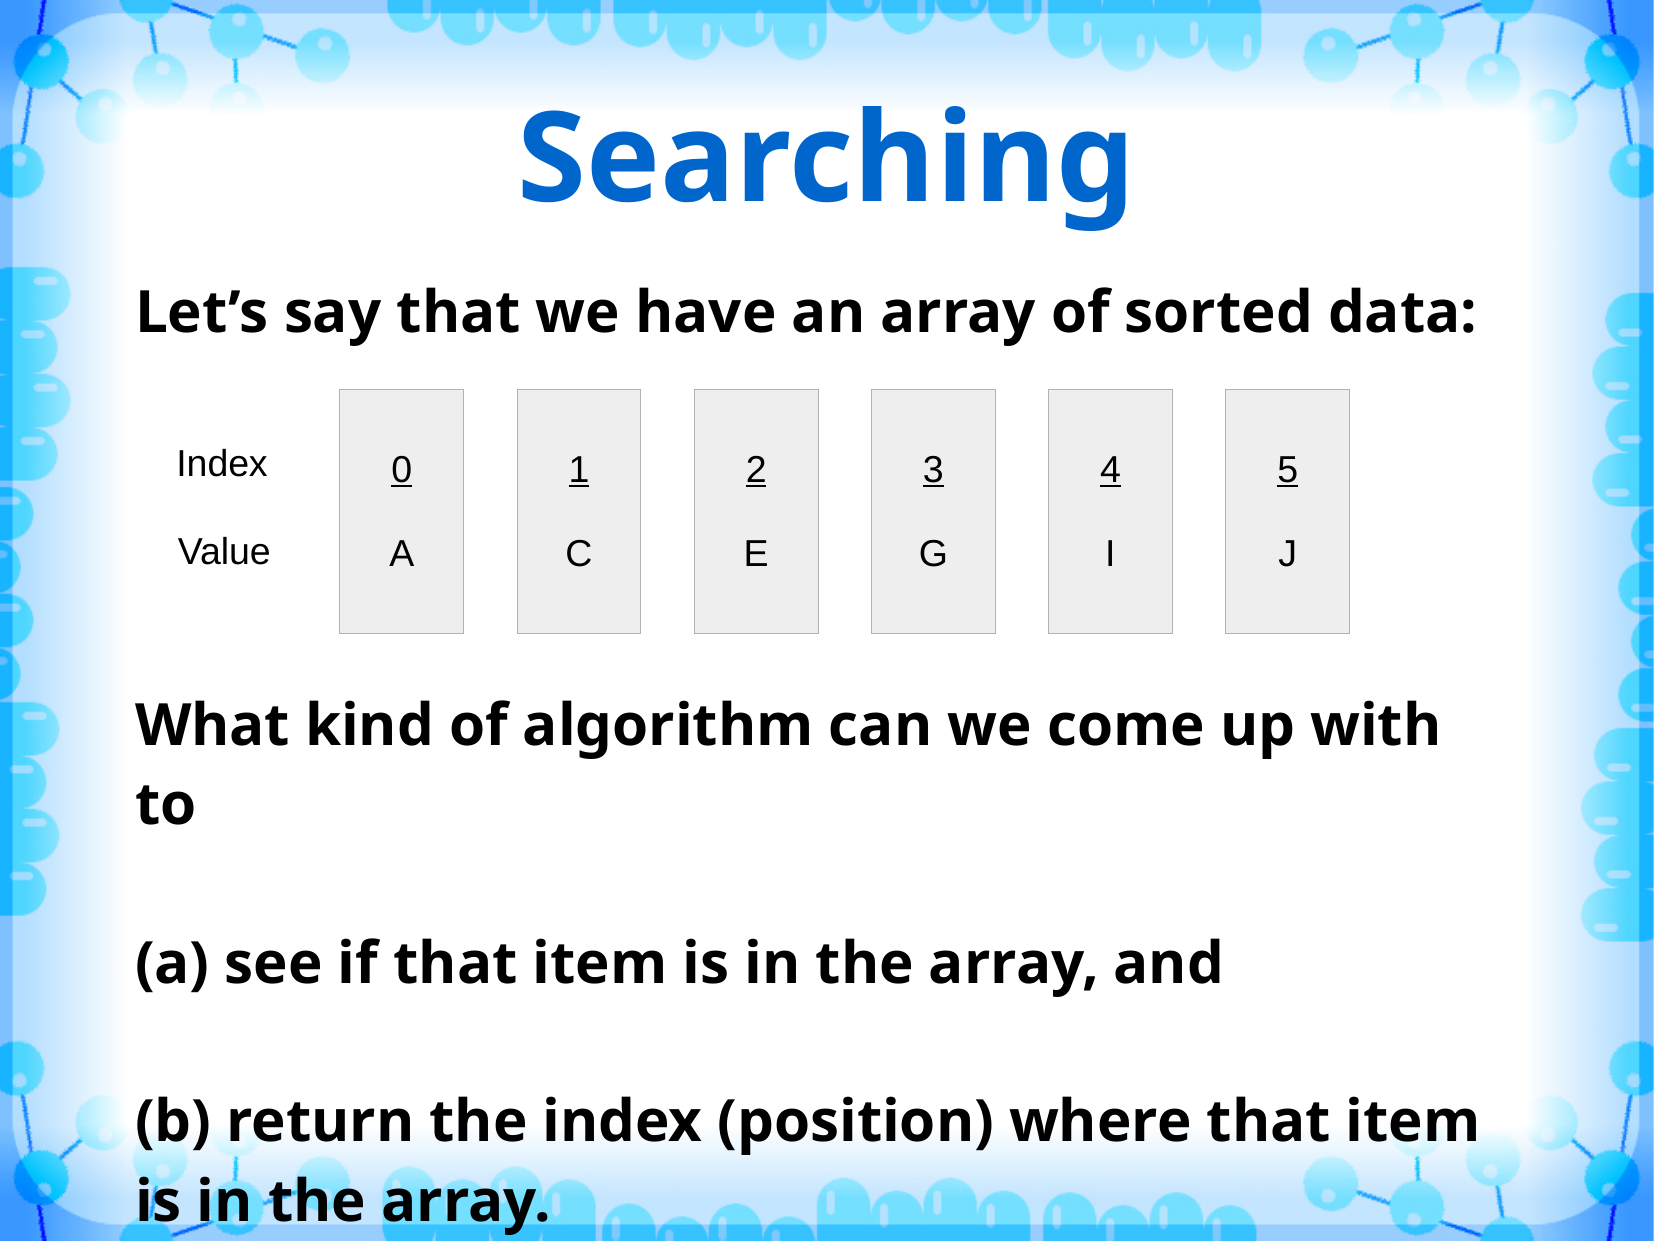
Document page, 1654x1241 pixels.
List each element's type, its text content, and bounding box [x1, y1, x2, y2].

text_box 1 C [517, 389, 641, 634]
text_box 5 J [1225, 389, 1350, 634]
text_box 3 G [871, 389, 996, 634]
text_box Value [122, 522, 327, 580]
text_box 2 E [694, 389, 819, 634]
title Searching [82, 49, 1571, 257]
text_box 0 A [339, 389, 464, 634]
text_box Index [119, 434, 325, 492]
picture [0, 0, 1654, 1241]
text_box Let’s say that we have an array of sorted data: [135, 270, 1509, 458]
text_box What kind of algorithm can we come up with to (a) see if that item is in the array, and (b) return the index (position) where that item is in the array. [135, 683, 1509, 1075]
text_box 4 I [1048, 389, 1173, 634]
